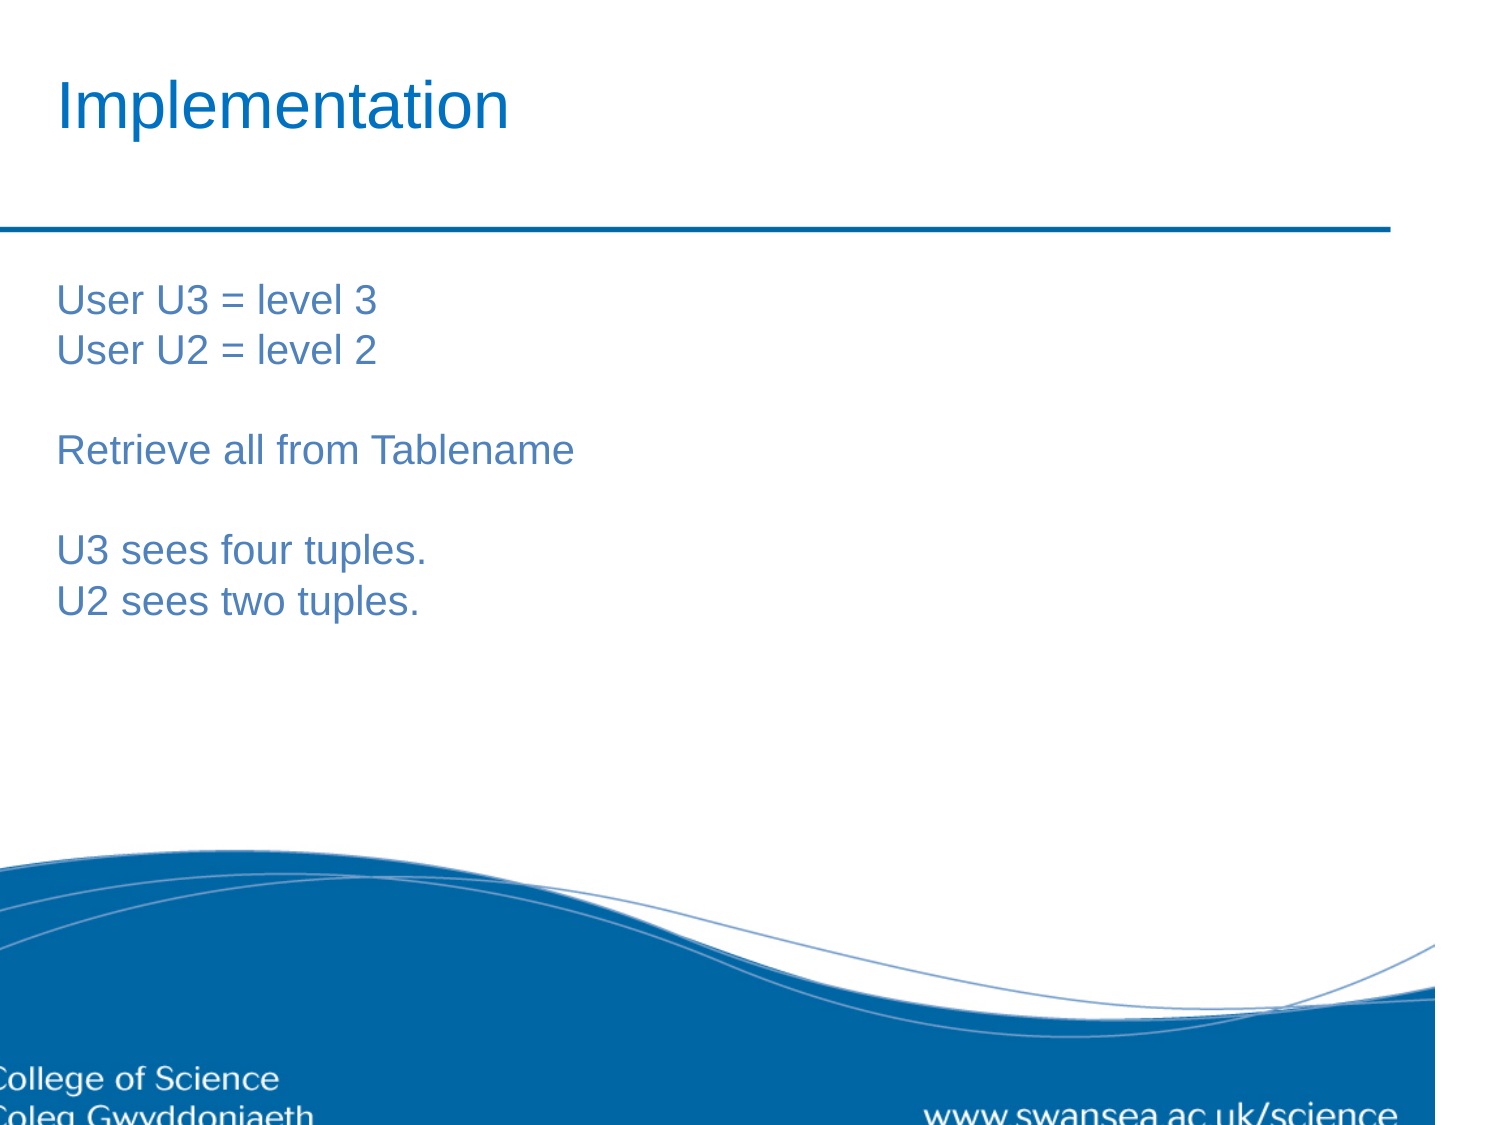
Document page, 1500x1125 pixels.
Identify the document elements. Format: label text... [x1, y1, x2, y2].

text_box User U3 = level 3 User U2 = level 2 Retrieve all from Tablename U3 sees four tuples. U2 sees two tuples. [41, 265, 1471, 631]
text_box Implementation [41, 54, 1164, 150]
picture [0, 42, 1435, 1125]
